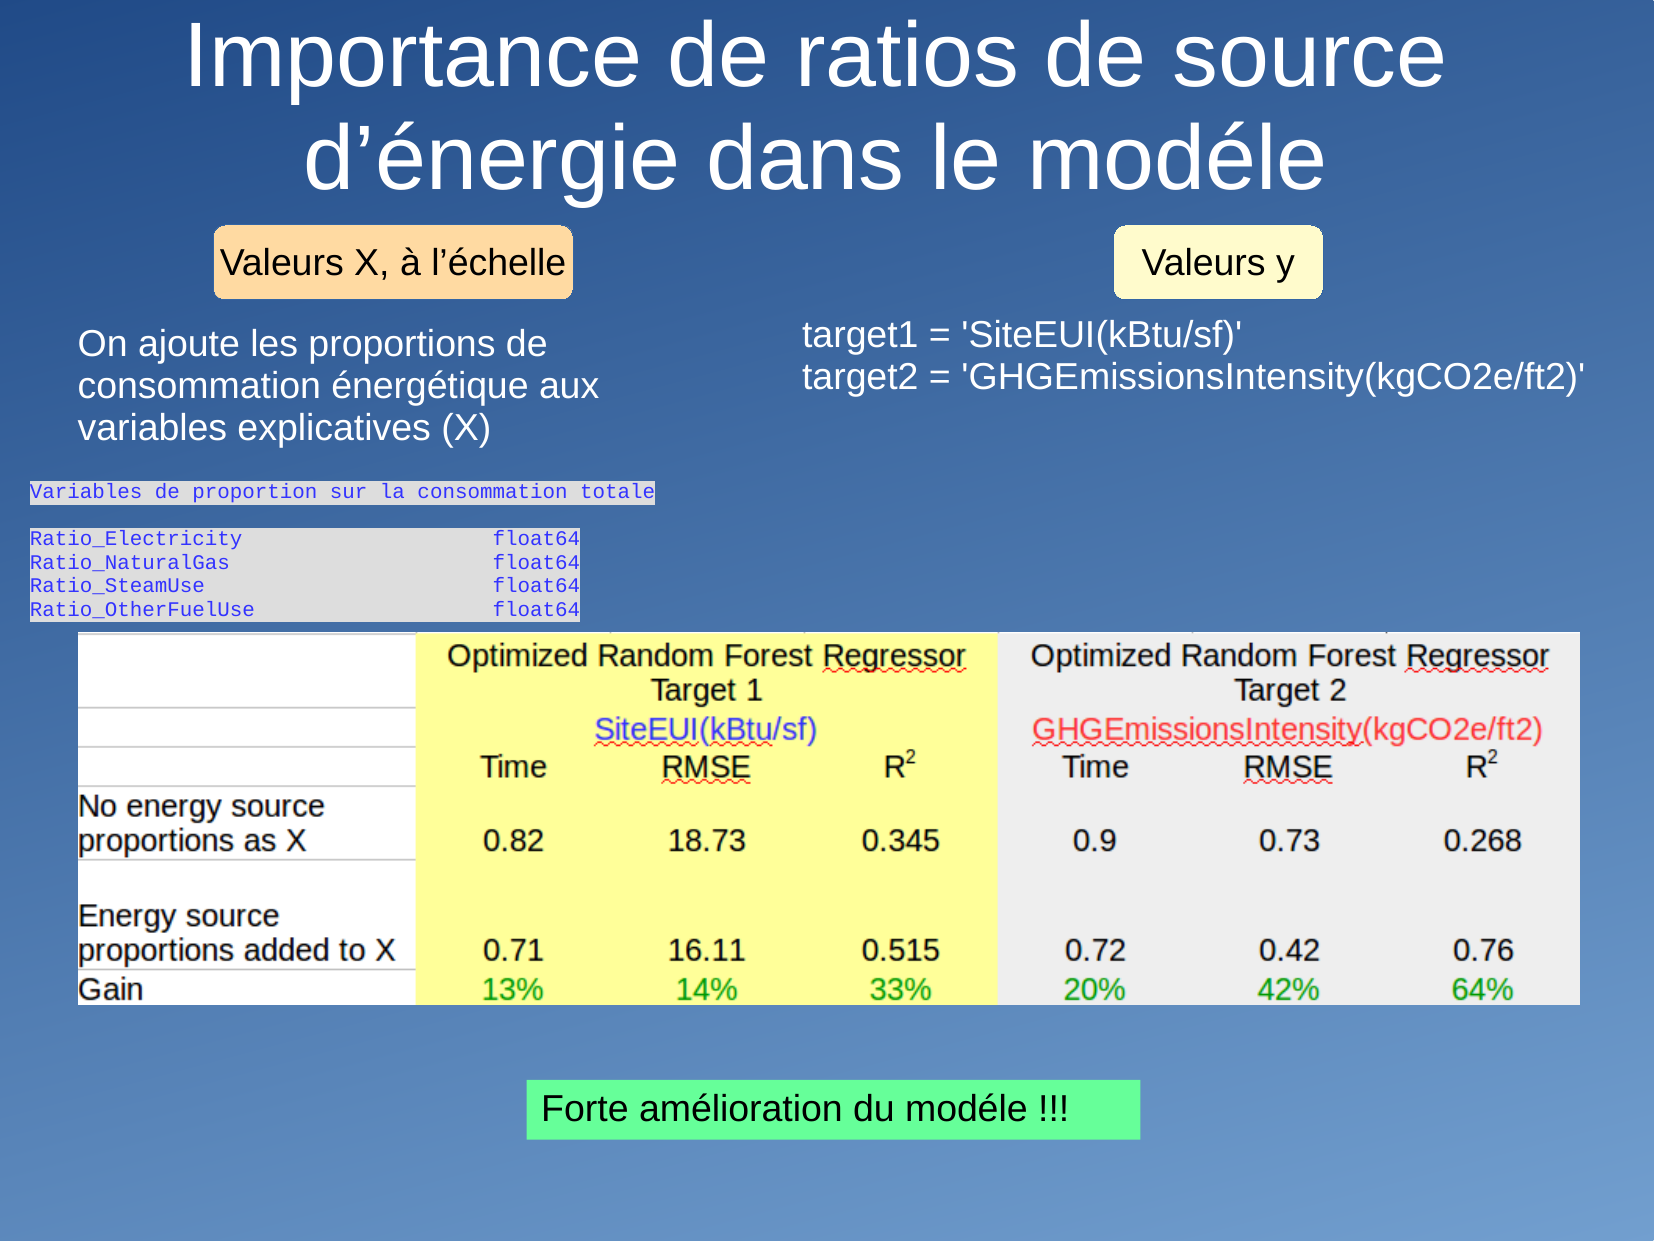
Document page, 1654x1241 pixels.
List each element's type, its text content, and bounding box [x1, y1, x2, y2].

text_box Valeurs X, à l’échelle [213, 224, 574, 300]
text_box On ajoute les proportions de consommation énergétique aux variables explicatives (X) [63, 314, 709, 456]
picture [78, 632, 1580, 1005]
text_box Variables de proportion sur la consommation totale Ratio_Electricity float64 Ratio_NaturalGas float64 Ratio_SteamUse float64 Ratio_OtherFuelUse float64 [15, 450, 670, 630]
text_box Forte amélioration du modéle !!! [526, 1079, 1141, 1140]
title Importance de ratios de source d’énergie dans le modéle [72, 2, 1561, 210]
text_box target1 = 'SiteEUI(kBtu/sf)' target2 = 'GHGEmissionsIntensity(kgCO2e/ft2)' [787, 306, 1654, 405]
text_box Valeurs y [1113, 224, 1324, 300]
